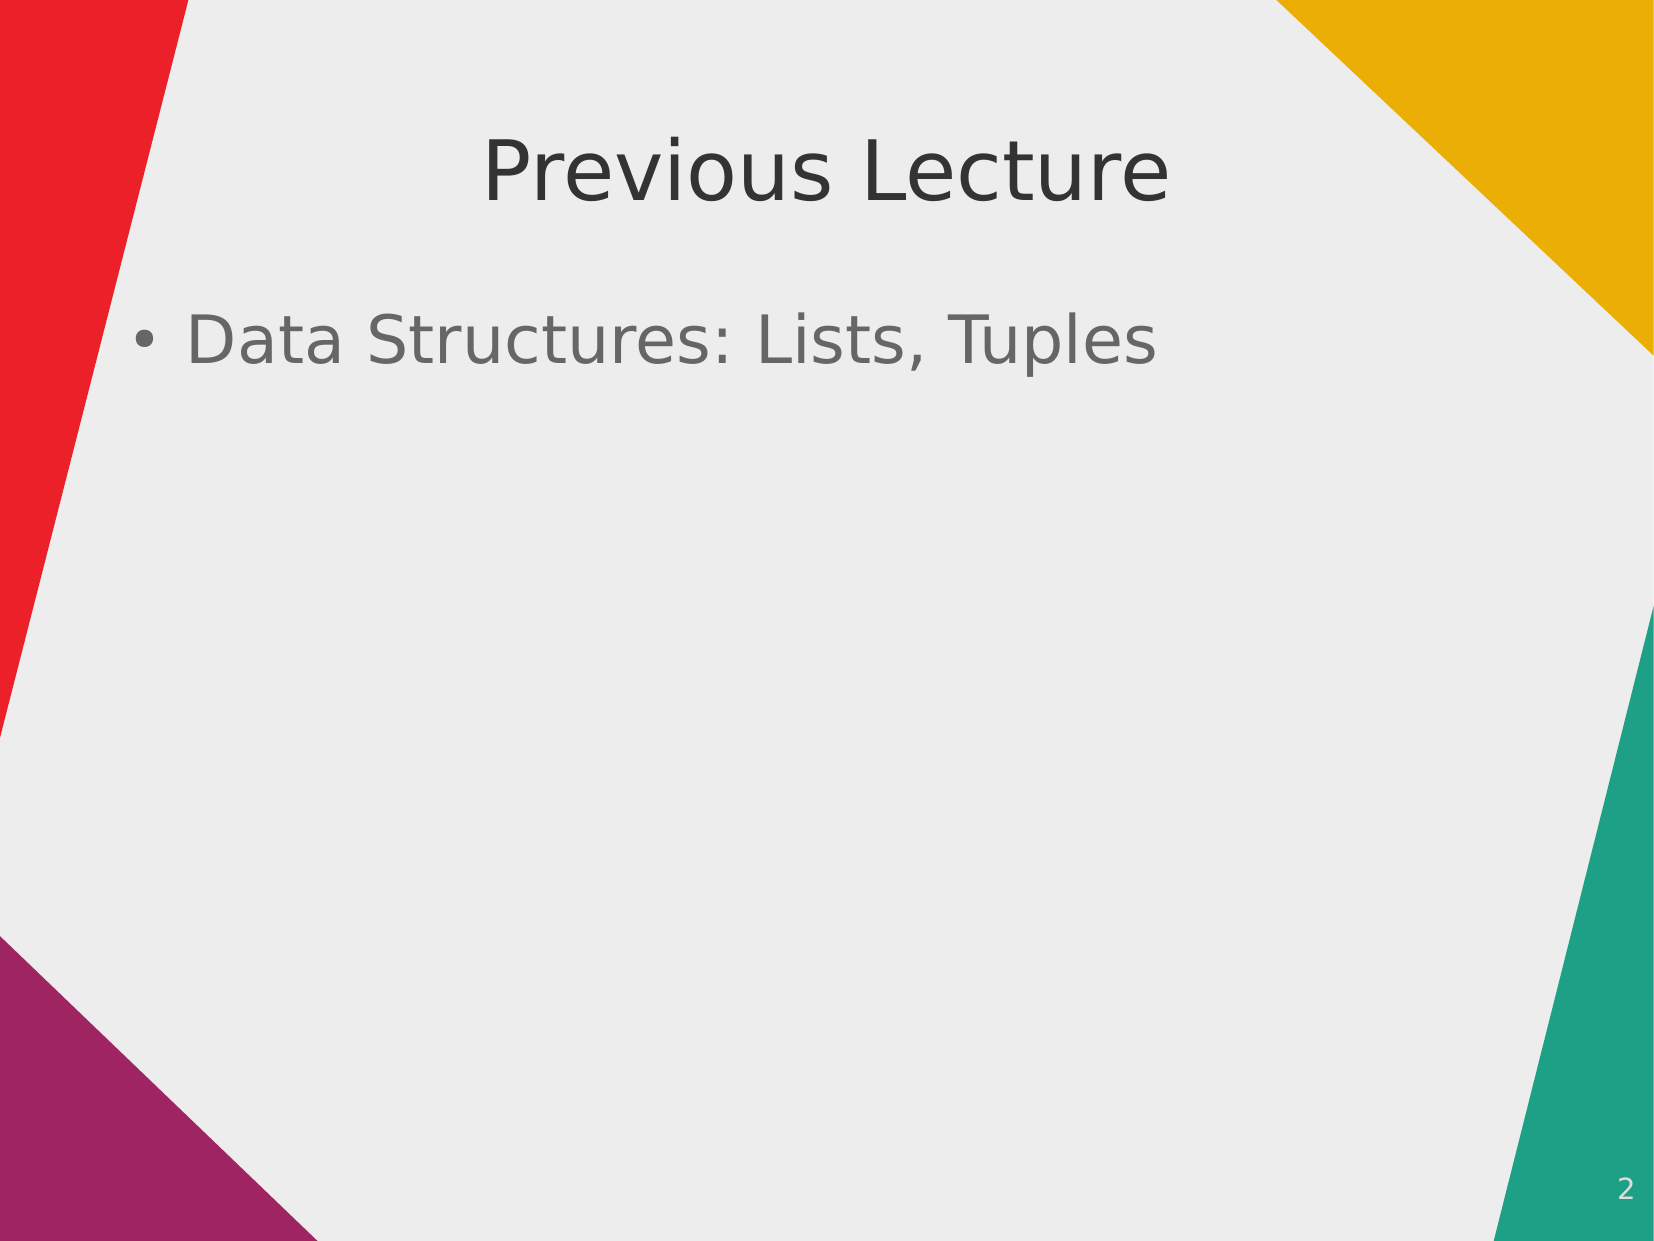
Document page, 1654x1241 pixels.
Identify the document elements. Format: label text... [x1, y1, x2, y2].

list Data Structures: Lists, Tuples [114, 302, 1539, 1033]
title Previous Lecture [114, 73, 1539, 271]
